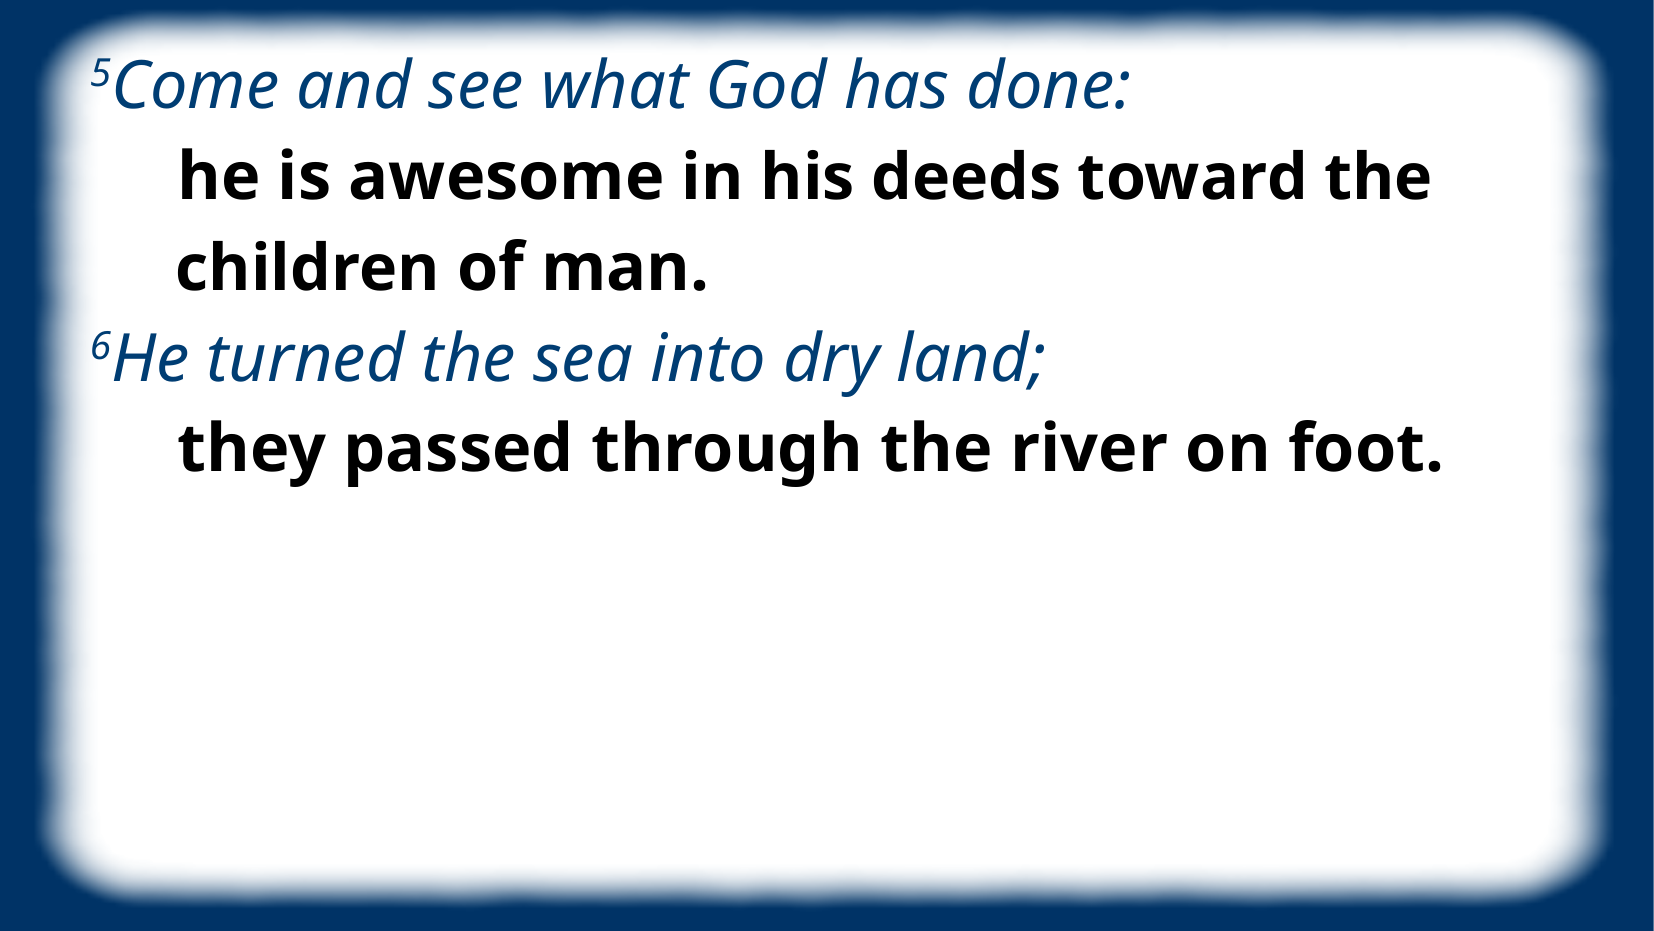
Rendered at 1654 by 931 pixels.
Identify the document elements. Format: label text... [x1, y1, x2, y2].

text_box 5Come and see what God has done: he is awesome in his deeds toward the children of man. 6He turned the sea into dry land; they passed through the river on foot. [75, 30, 1591, 511]
picture [0, 0, 1654, 931]
